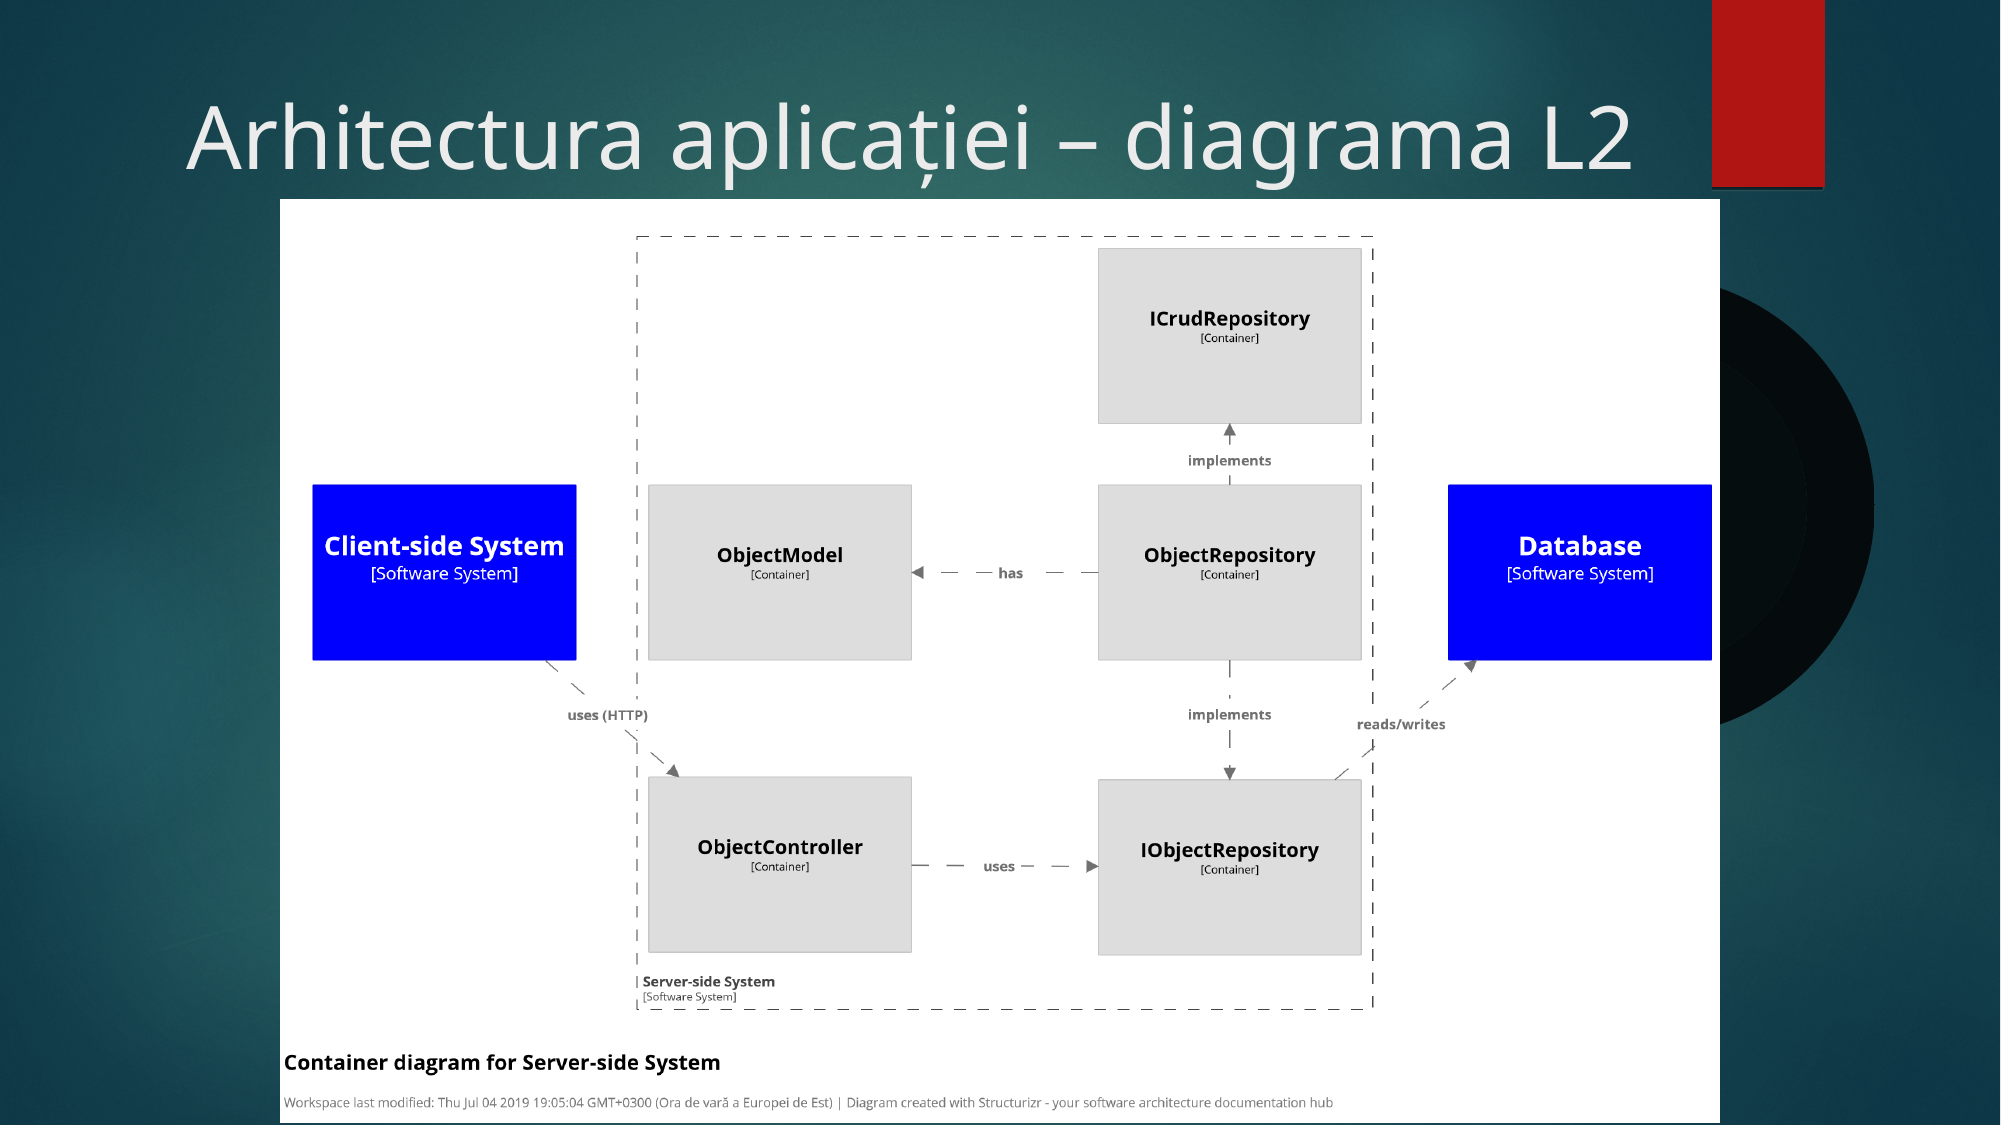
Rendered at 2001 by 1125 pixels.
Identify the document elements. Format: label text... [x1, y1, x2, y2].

title Arhitectura aplicației – diagrama L2 [106, 74, 1716, 305]
picture [280, 199, 1720, 1123]
